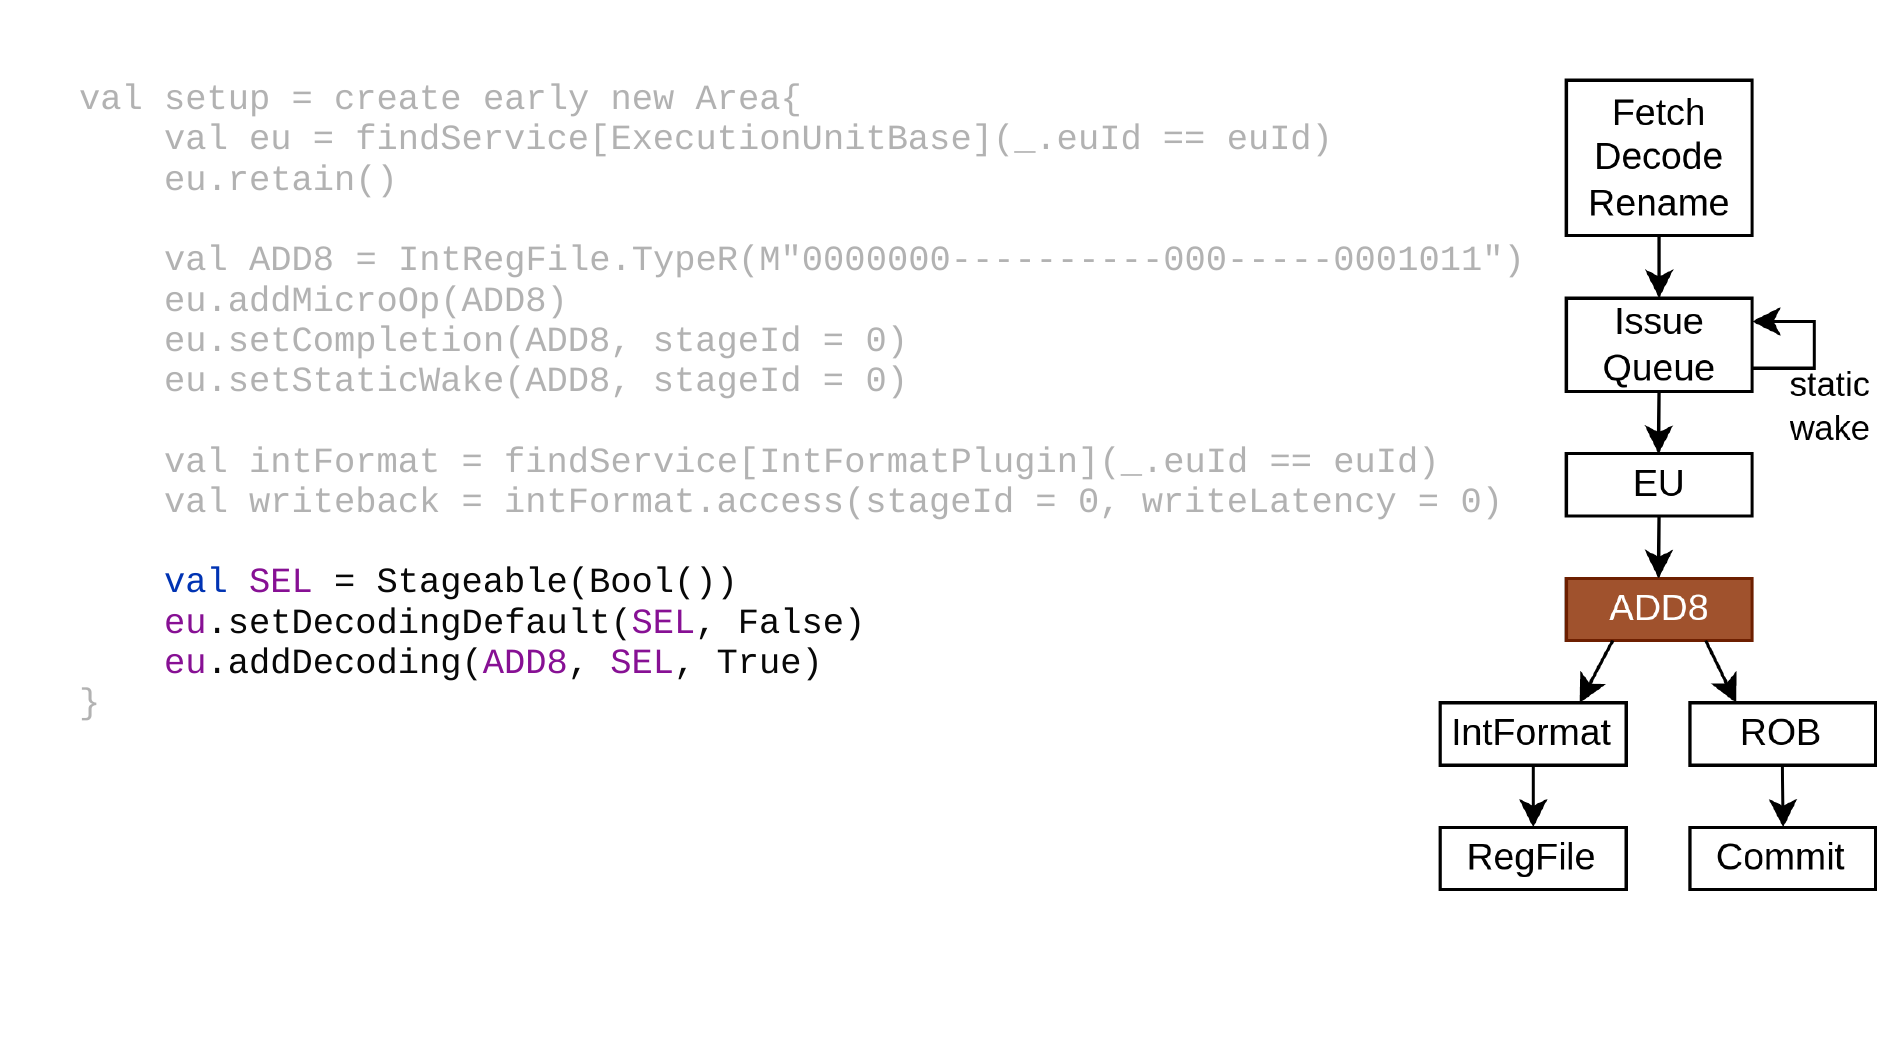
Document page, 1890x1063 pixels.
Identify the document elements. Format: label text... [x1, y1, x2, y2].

text_box val setup = create early new Area{ val eu = findService[ExecutionUnitBase](_.euId == euId) eu.retain() val ADD8 = IntRegFile.TypeR(M"0000000----------000-----0001011") eu.addMicroOp(ADD8) eu.setCompletion(ADD8, stageId = 0) eu.setStaticWake(ADD8, stageId = 0) val intFormat = findService[IntFormatPlugin](_.euId == euId) val writeback = intFormat.access(stageId = 0, writeLatency = 0) val SEL = Stageable(Bool()) eu.setDecodingDefault(SEL, False) eu.addDecoding(ADD8, SEL, True) } [21, 32, 1878, 792]
picture [1406, 47, 1890, 922]
